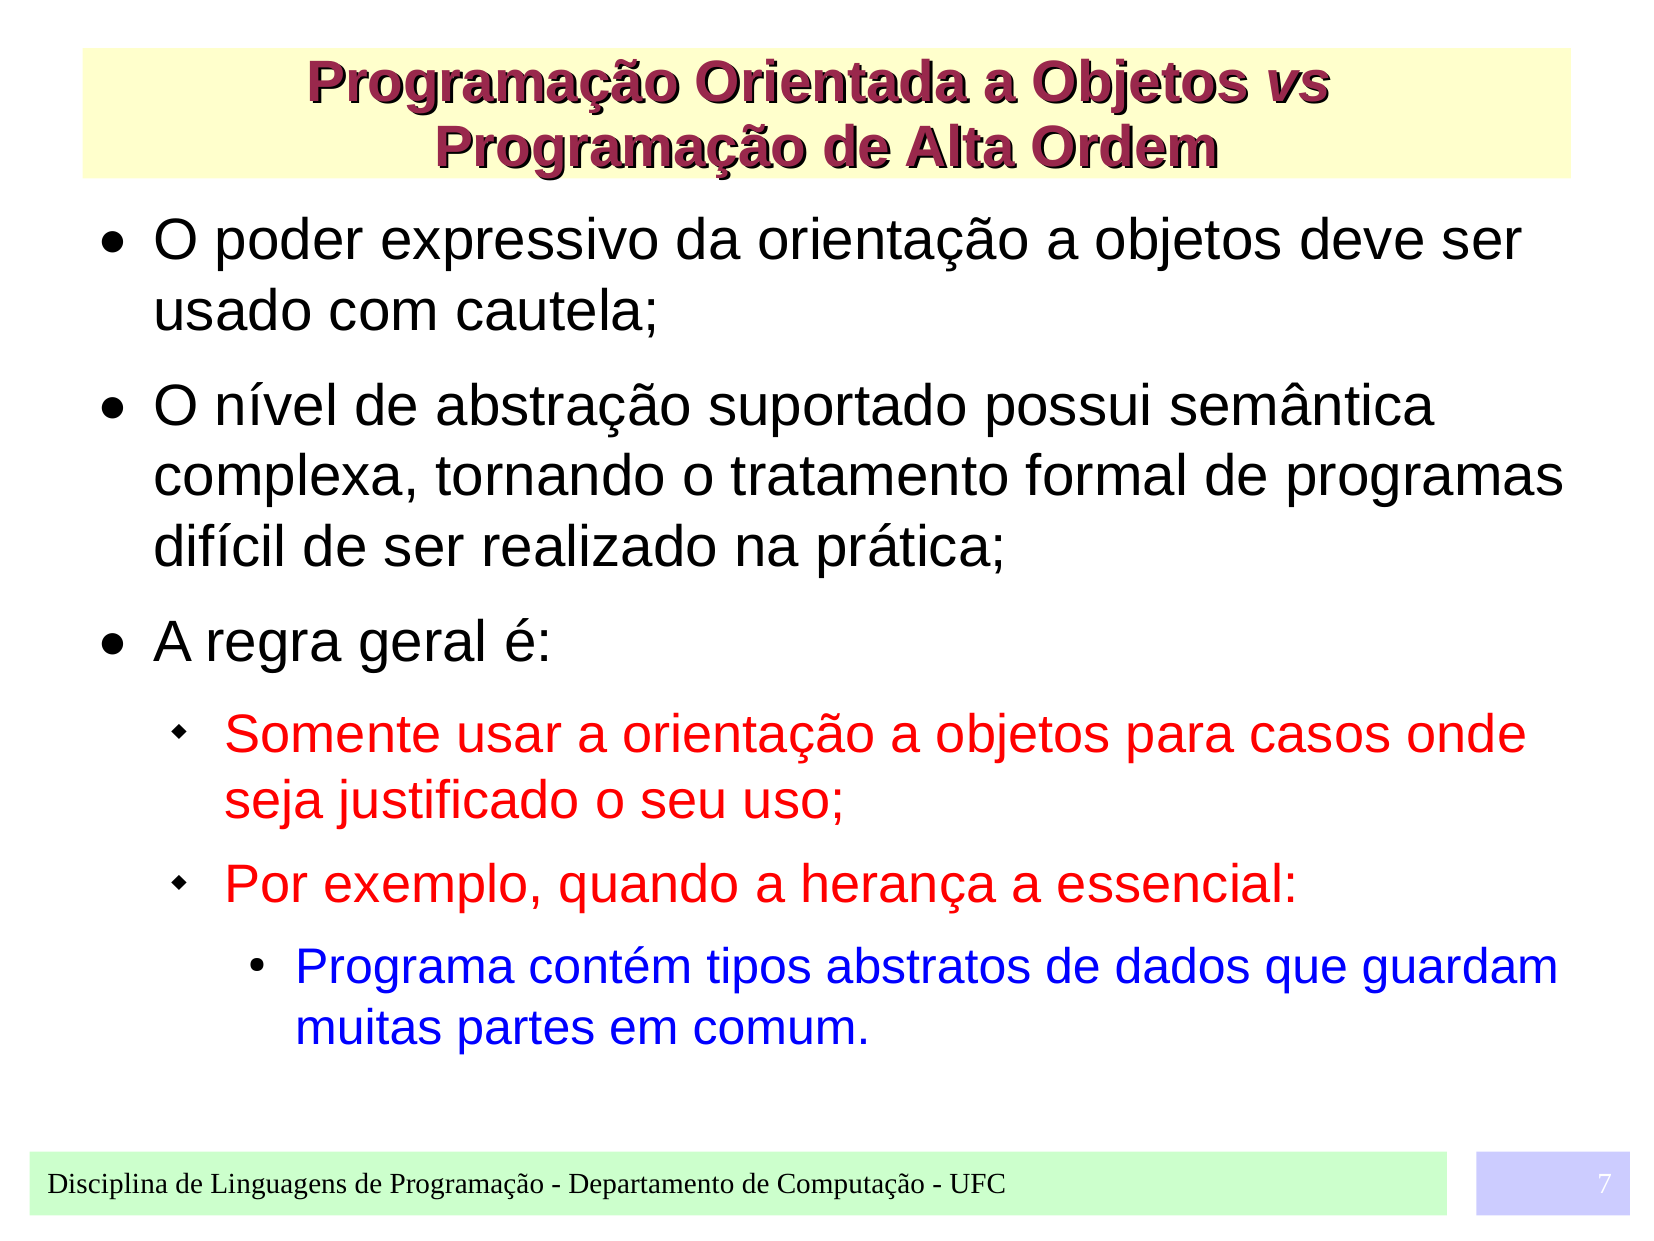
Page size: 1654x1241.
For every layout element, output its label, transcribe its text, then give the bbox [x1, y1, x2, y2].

list O poder expressivo da orientação a objetos deve ser usado com cautela; O nível de abstração suportado possui semântica complexa, tornando o tratamento formal de programas difícil de ser realizado na prática; A regra geral é: Somente usar a orientação a objetos para casos onde seja justificado o seu uso; Por exemplo, quando a herança a essencial: Programa contém tipos abstratos de dados que guardam muitas partes em comum. [82, 206, 1571, 1137]
title Programação Orientada a Objetos vs Programação de Alta Ordem [82, 48, 1571, 179]
